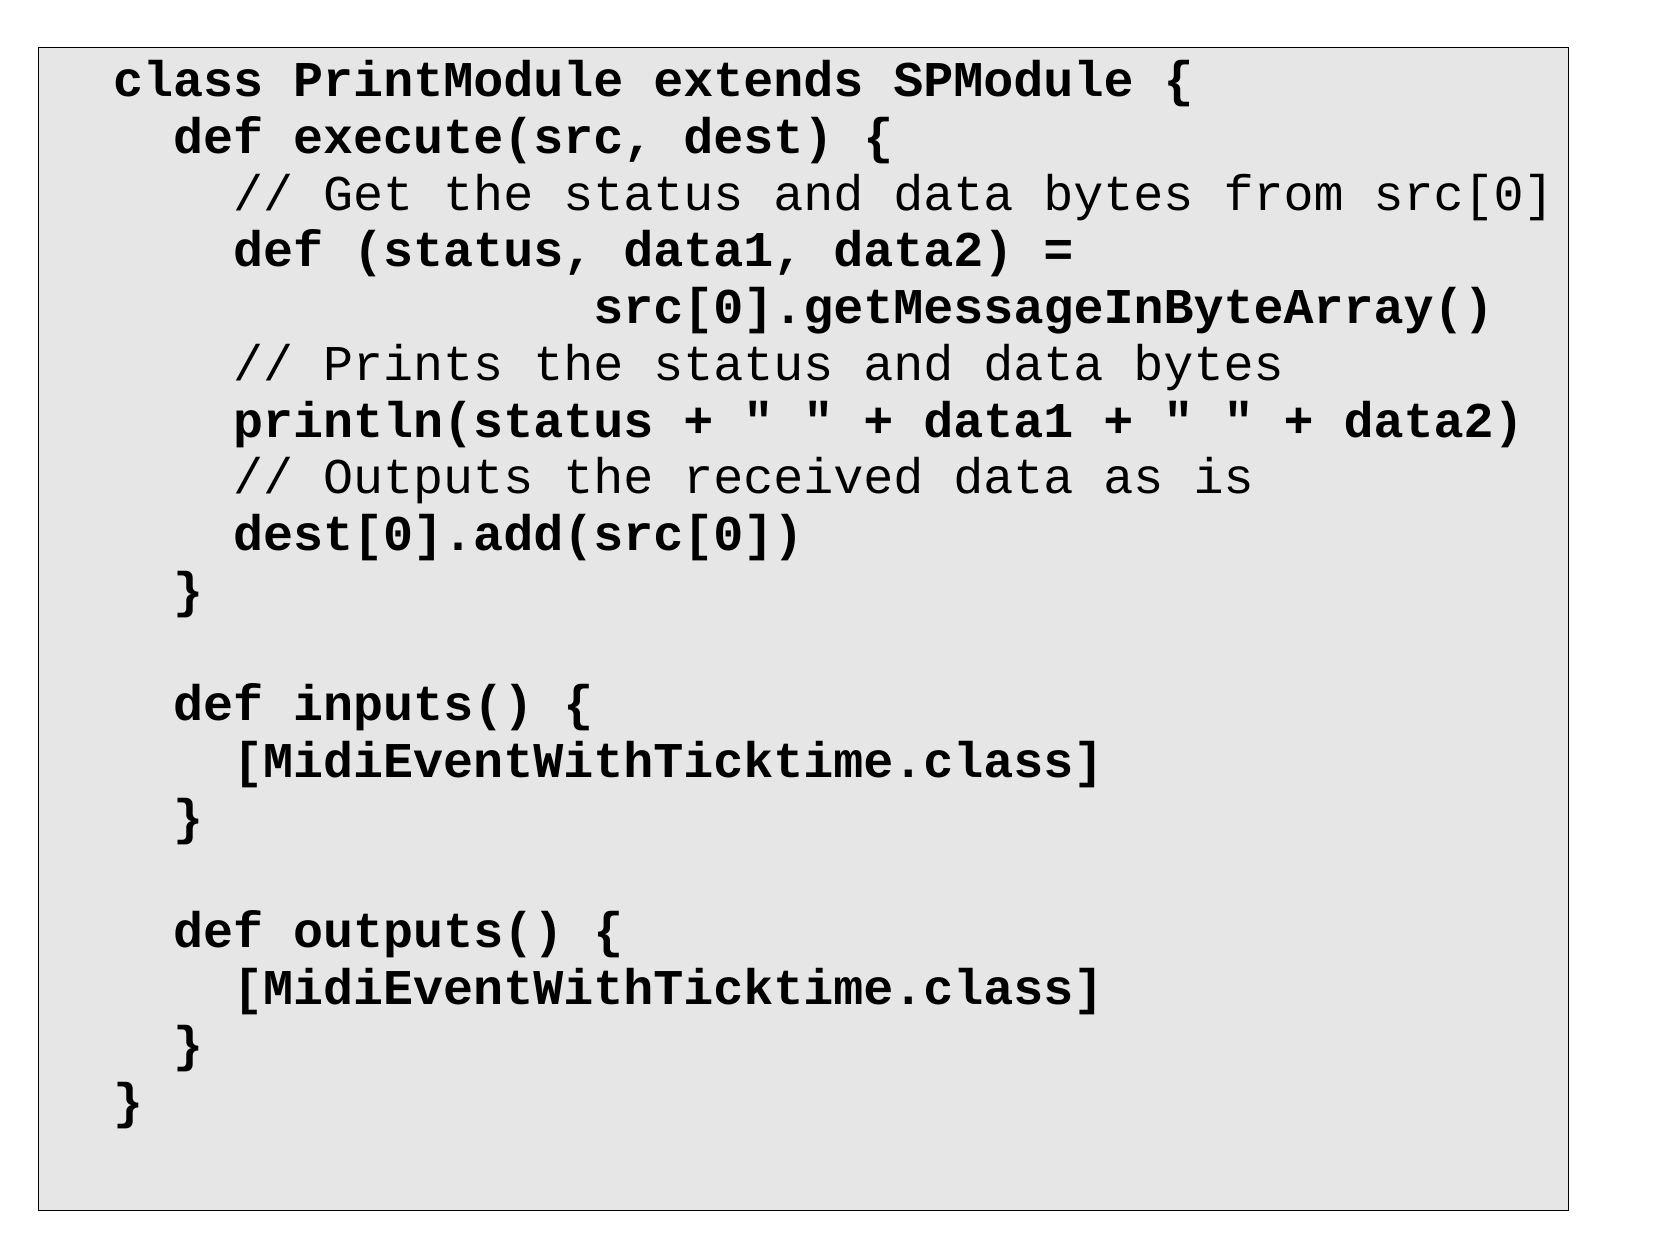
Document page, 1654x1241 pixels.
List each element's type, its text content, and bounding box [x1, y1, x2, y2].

text_box class PrintModule extends SPModule { def execute(src, dest) { // Get the status and data bytes from src[0] def (status, data1, data2) = src[0].getMessageInByteArray() // Prints the status and data bytes println(status + " " + data1 + " " + data2) // Outputs the received data as is dest[0].add(src[0]) } def inputs() { [MidiEventWithTicktime.class] } def outputs() { [MidiEventWithTicktime.class] } } [38, 47, 1569, 1211]
